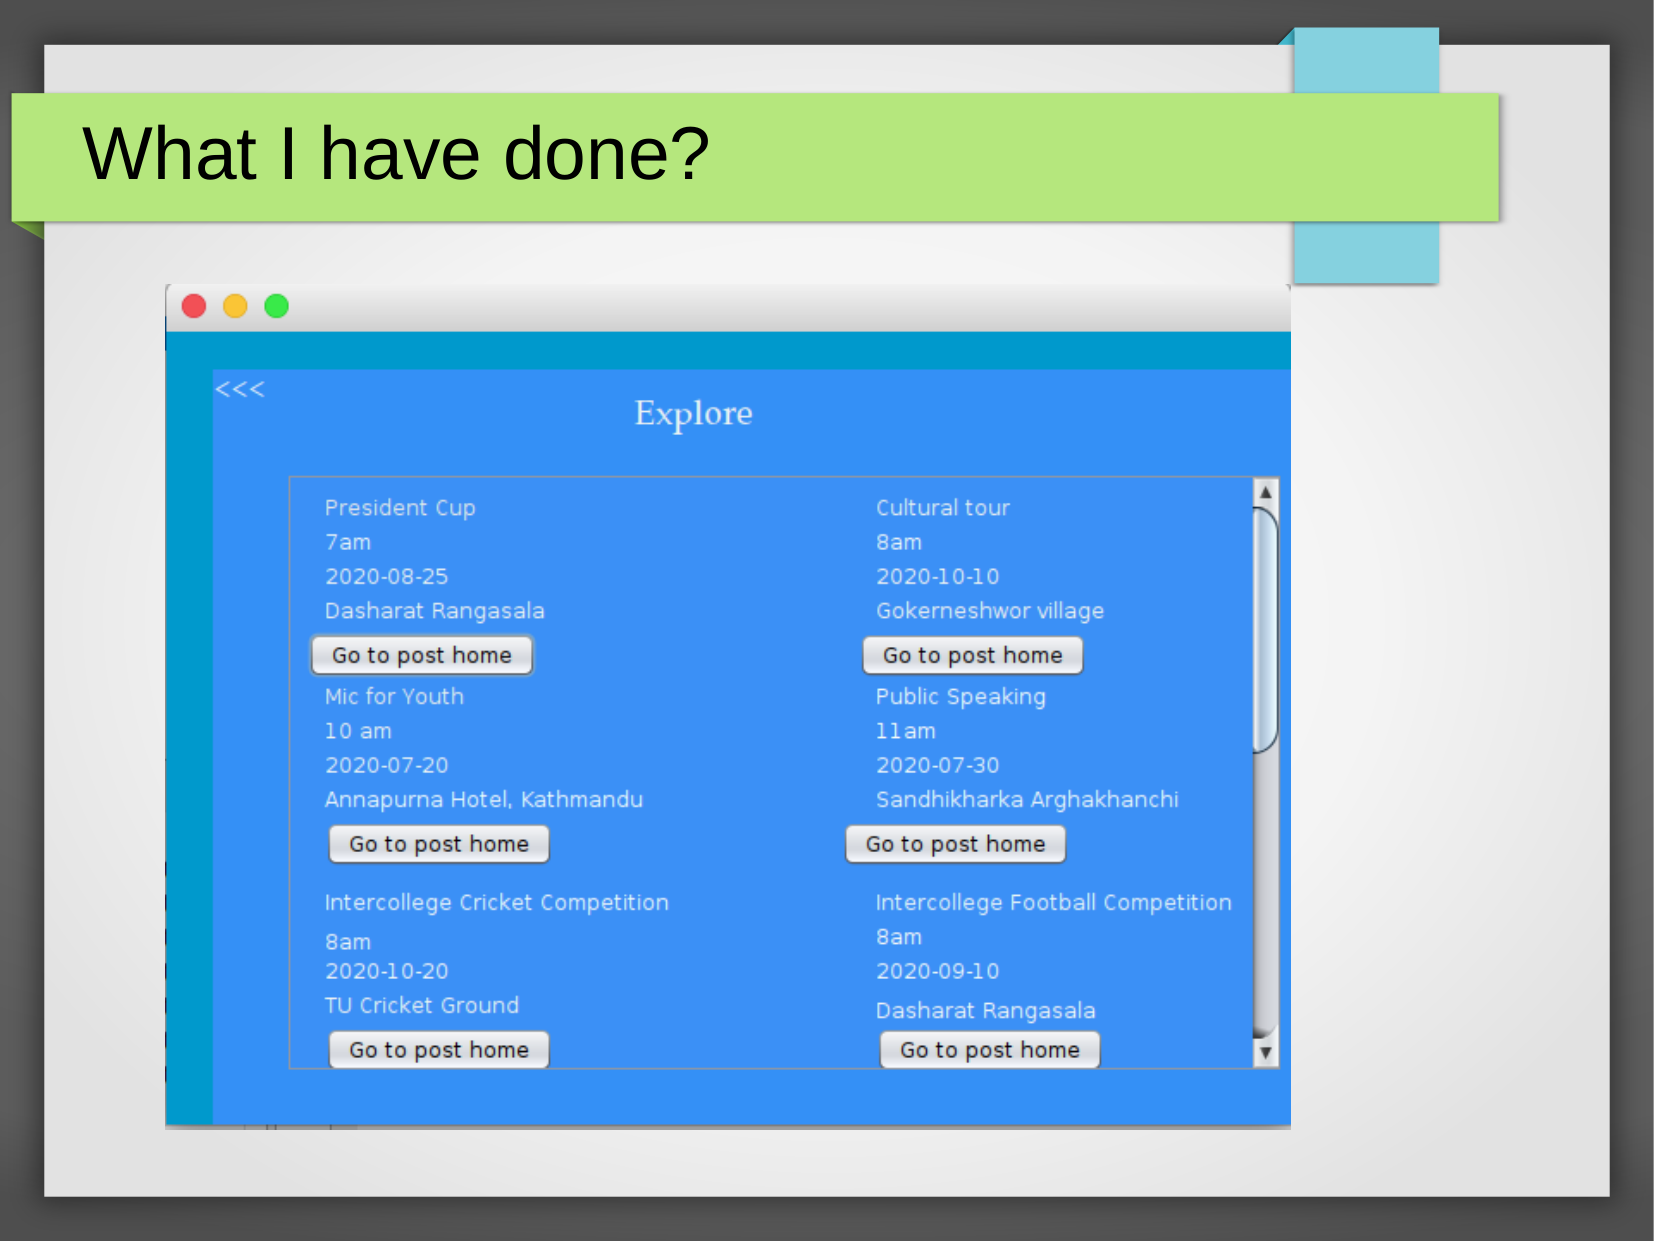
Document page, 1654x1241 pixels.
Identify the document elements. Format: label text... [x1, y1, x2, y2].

title What I have done? [82, 94, 1264, 213]
picture [0, 0, 1654, 1241]
